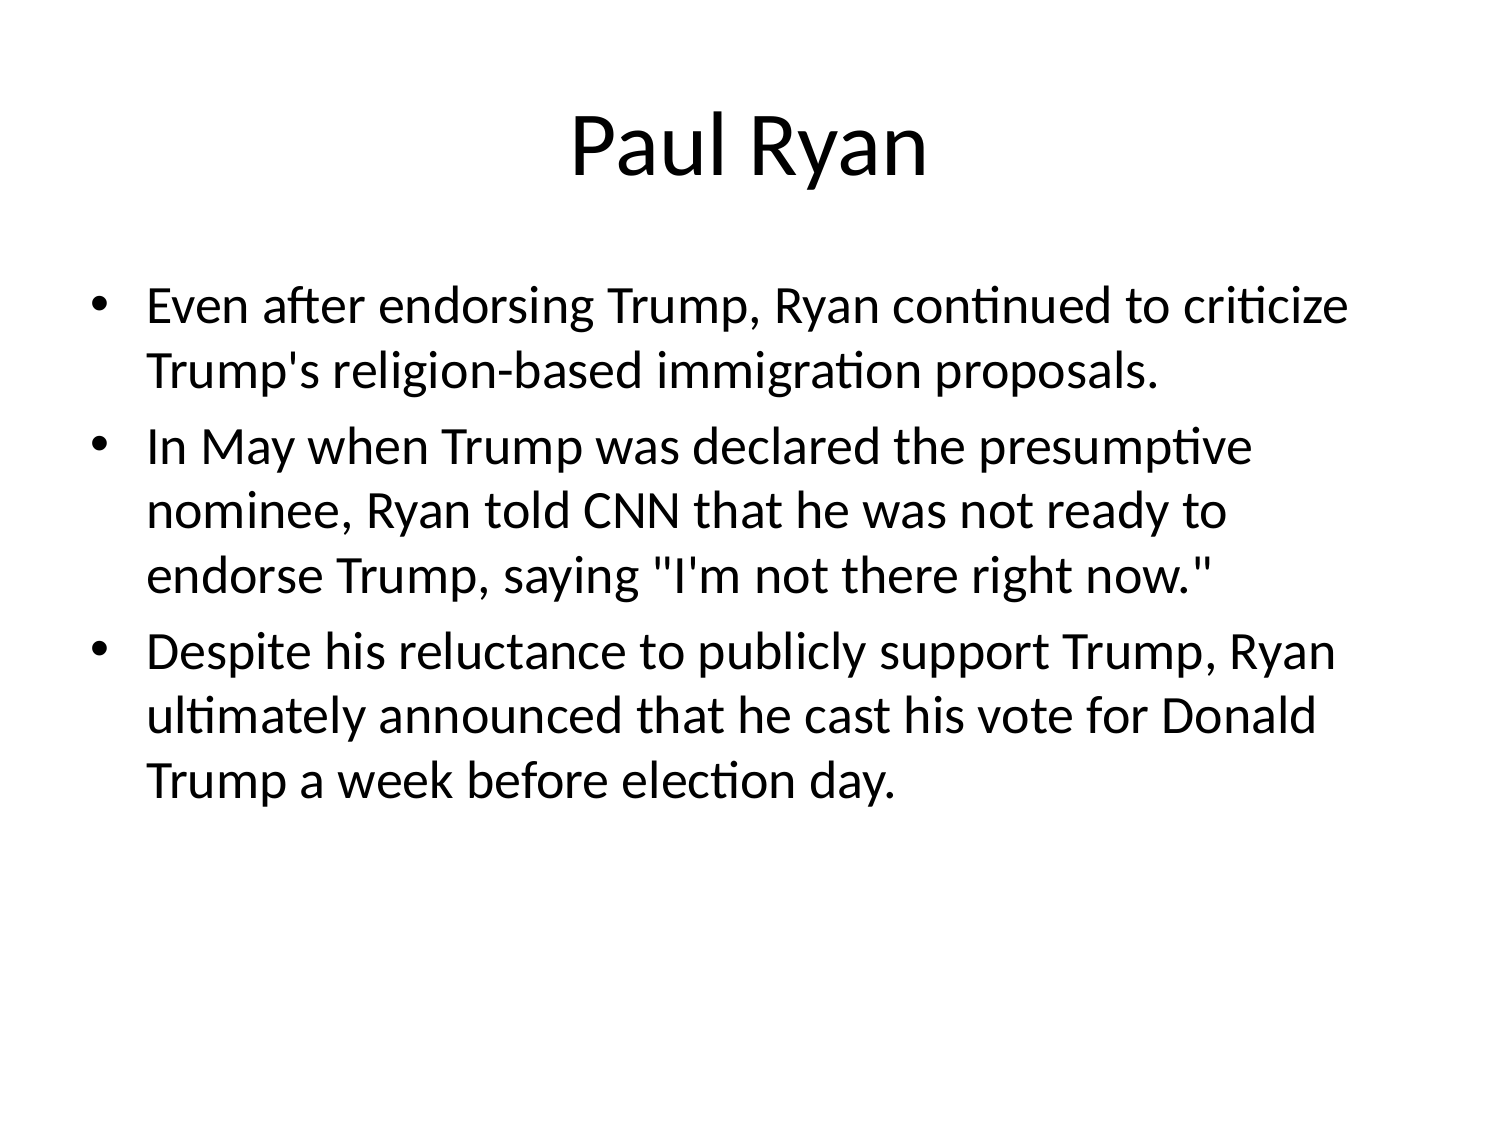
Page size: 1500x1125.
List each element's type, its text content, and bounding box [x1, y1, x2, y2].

list Even after endorsing Trump, Ryan continued to criticize Trump's religion-based immigration proposals. In May when Trump was declared the presumptive nominee, Ryan told CNN that he was not ready to endorse Trump, saying "I'm not there right now." Despite his reluctance to publicly support Trump, Ryan ultimately announced that he cast his vote for Donald Trump a week before election day. [75, 262, 1425, 1005]
title Paul Ryan [75, 45, 1425, 233]
